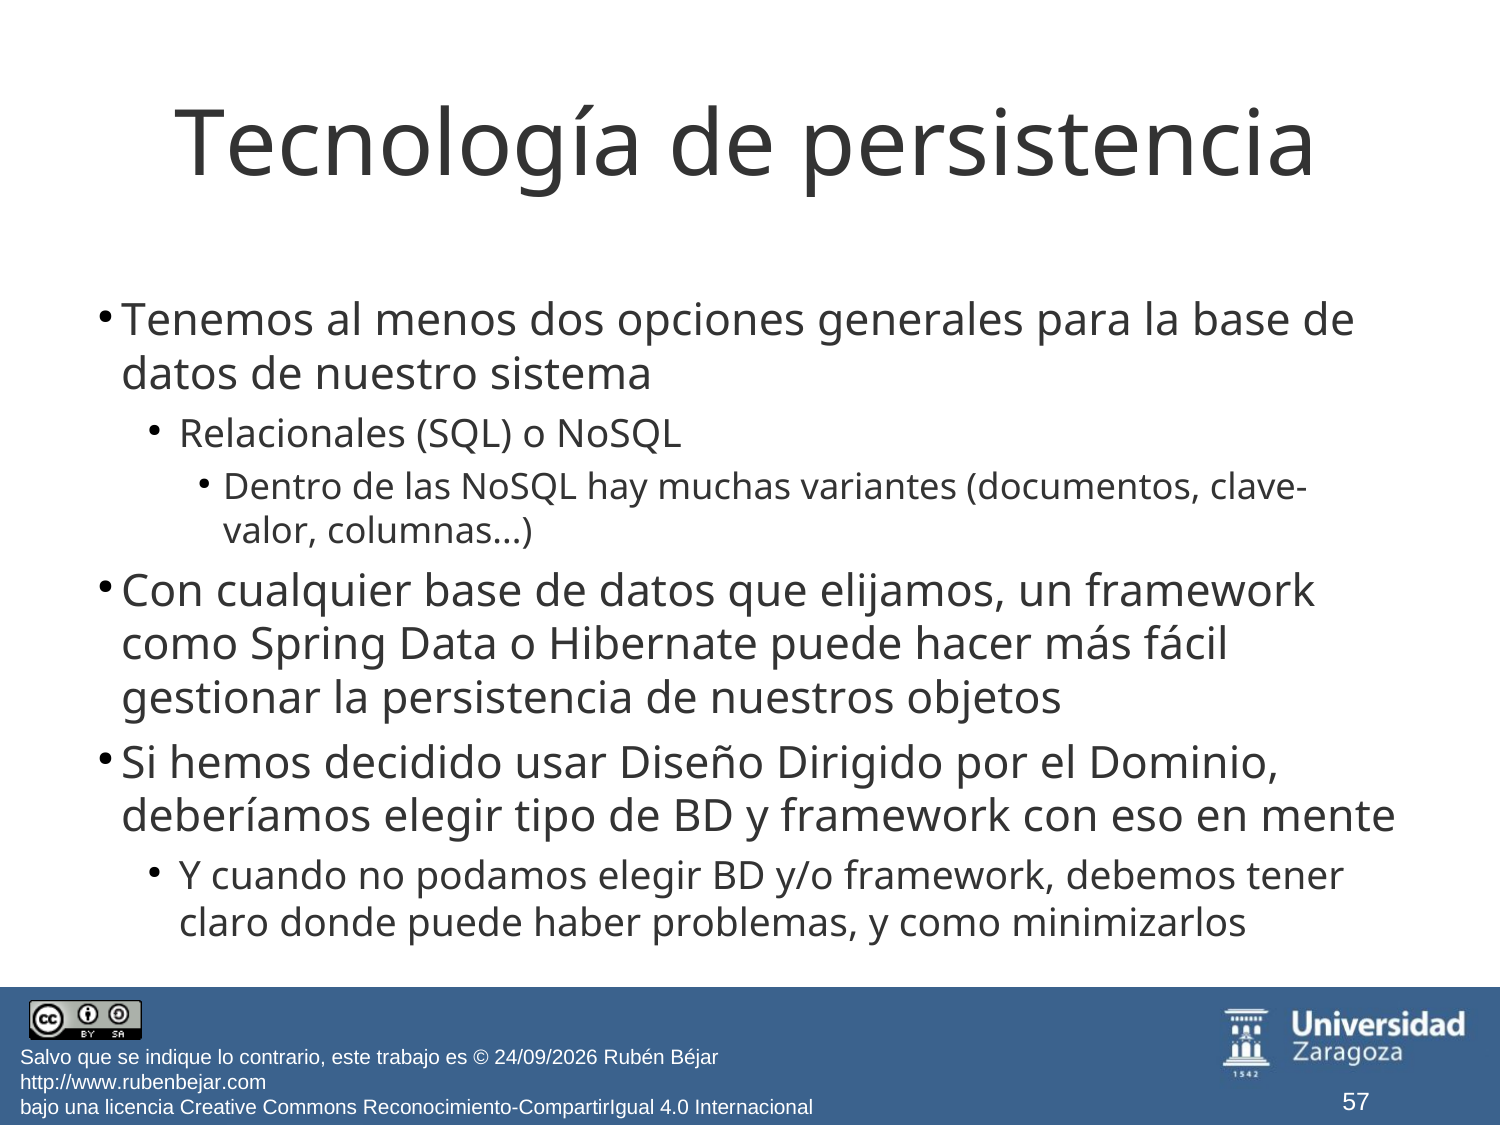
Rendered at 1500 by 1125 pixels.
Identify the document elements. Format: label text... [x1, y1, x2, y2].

picture [0, 987, 1500, 1125]
title Tecnología de persistencia [74, 21, 1420, 257]
list Tenemos al menos dos opciones generales para la base de datos de nuestro sistema Relacionales (SQL) o NoSQL Dentro de las NoSQL hay muchas variantes (documentos, clave-valor, columnas...) Con cualquier base de datos que elijamos, un framework como Spring Data o Hibernate puede hacer más fácil gestionar la persistencia de nuestros objetos Si hemos decidido usar Diseño Dirigido por el Dominio, deberíamos elegir tipo de BD y framework con eso en mente Y cuando no podamos elegir BD y/o framework, debemos tener claro donde puede haber problemas, y como minimizarlos [82, 283, 1418, 957]
